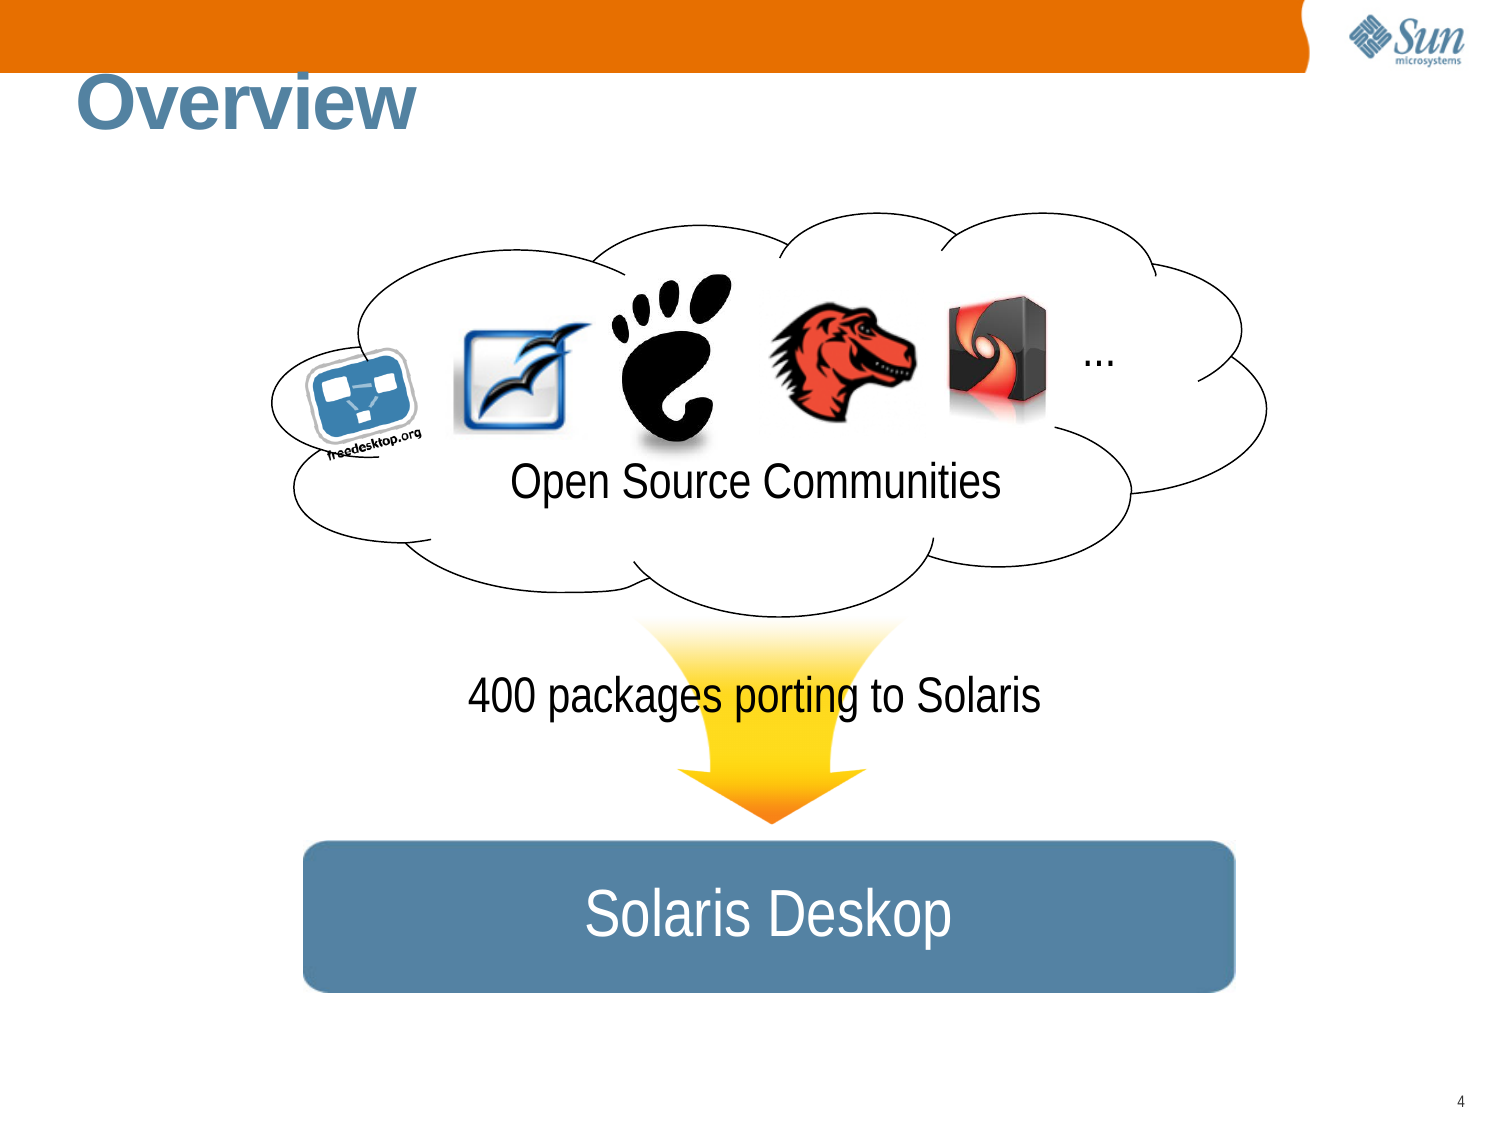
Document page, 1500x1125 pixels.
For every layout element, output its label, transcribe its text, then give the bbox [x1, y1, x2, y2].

picture [303, 345, 423, 462]
picture [944, 291, 1050, 429]
picture [445, 315, 596, 441]
picture [0, 0, 1500, 73]
picture [759, 290, 926, 438]
picture [602, 271, 743, 459]
picture [303, 445, 317, 462]
text_box 400 packages porting to Solaris [467, 673, 1329, 730]
text_box Open Source Communities [510, 459, 1167, 517]
picture [594, 600, 944, 673]
picture [693, 600, 866, 616]
title Overview [75, 87, 1479, 192]
picture [594, 730, 944, 825]
picture [303, 840, 1236, 993]
text_box ... [1082, 327, 1228, 384]
picture [303, 345, 359, 360]
